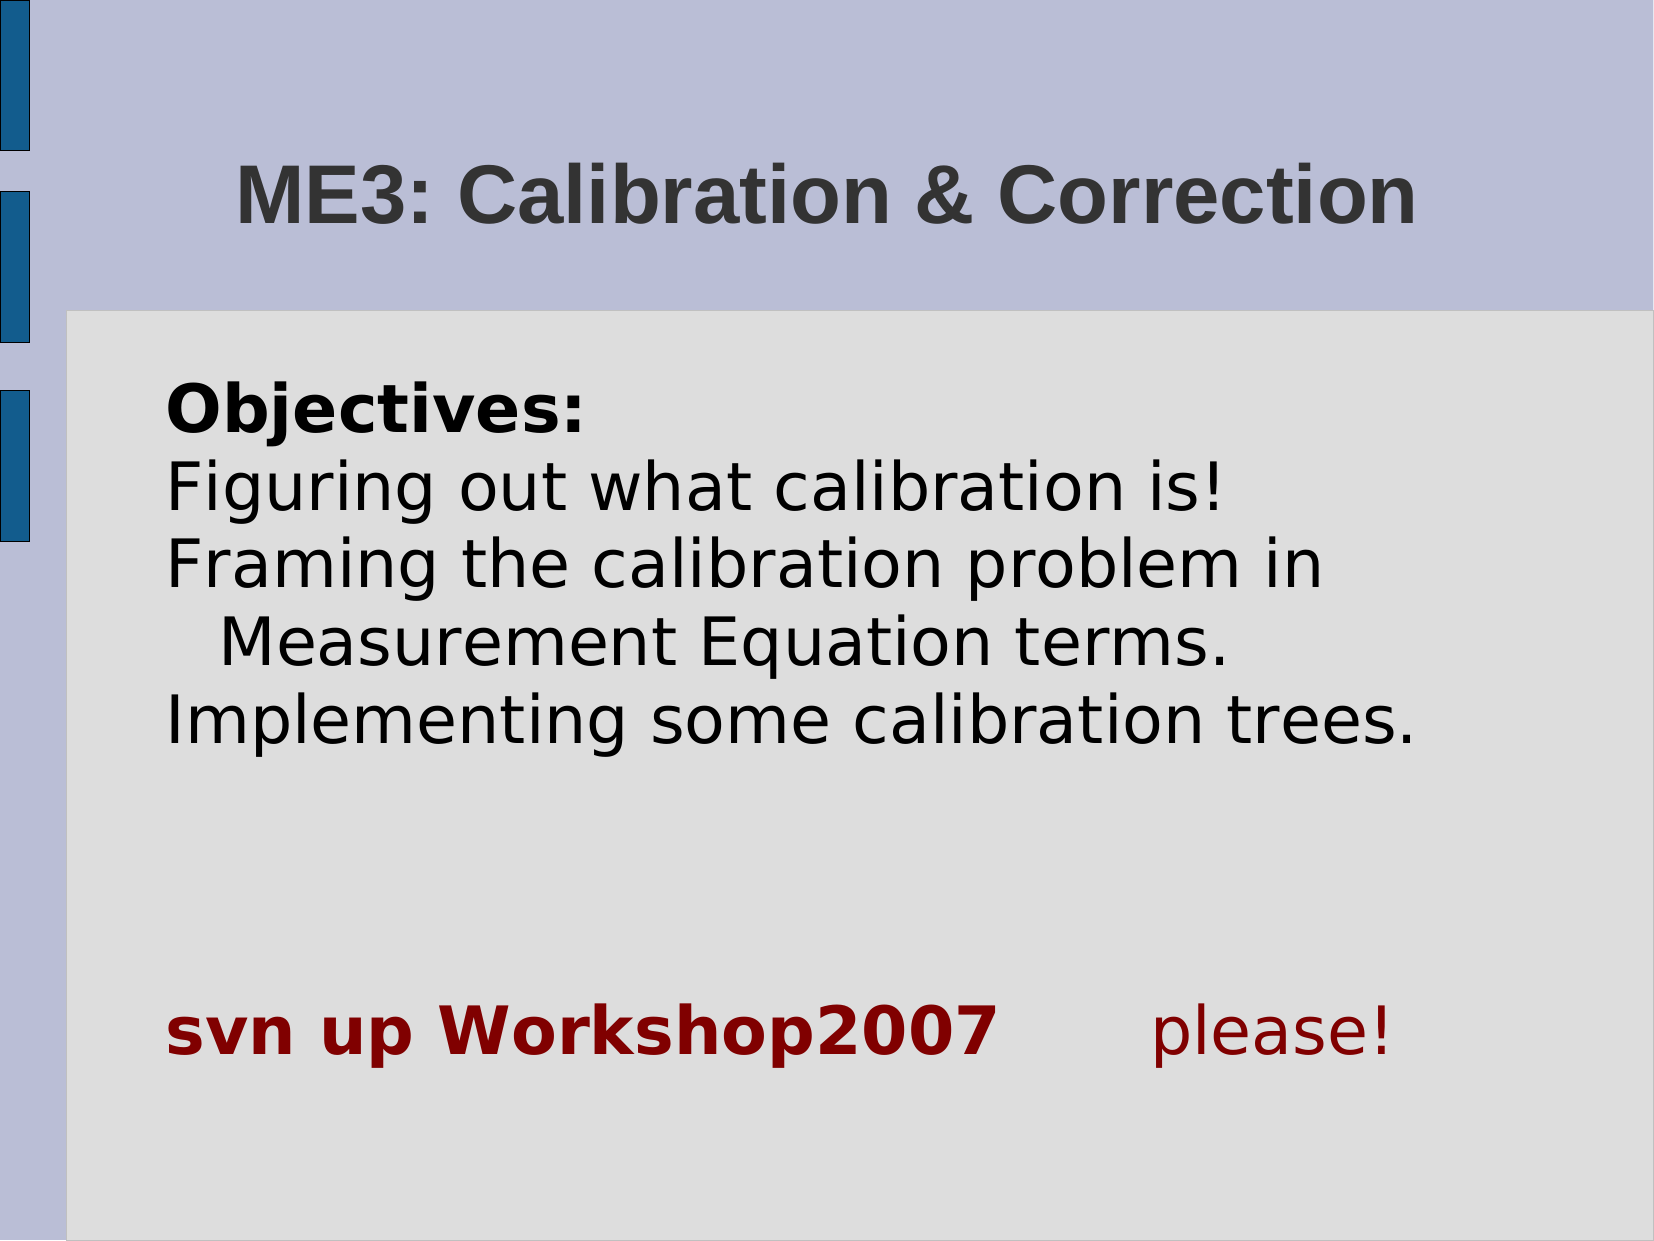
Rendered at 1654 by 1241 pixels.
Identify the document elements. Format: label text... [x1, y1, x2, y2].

list Objectives: Figuring out what calibration is! Framing the calibration problem in Measurement Equation terms. Implementing some calibration trees. svn up Workshop2007 please! [147, 370, 1560, 1152]
title ME3: Calibration & Correction [121, 91, 1534, 299]
